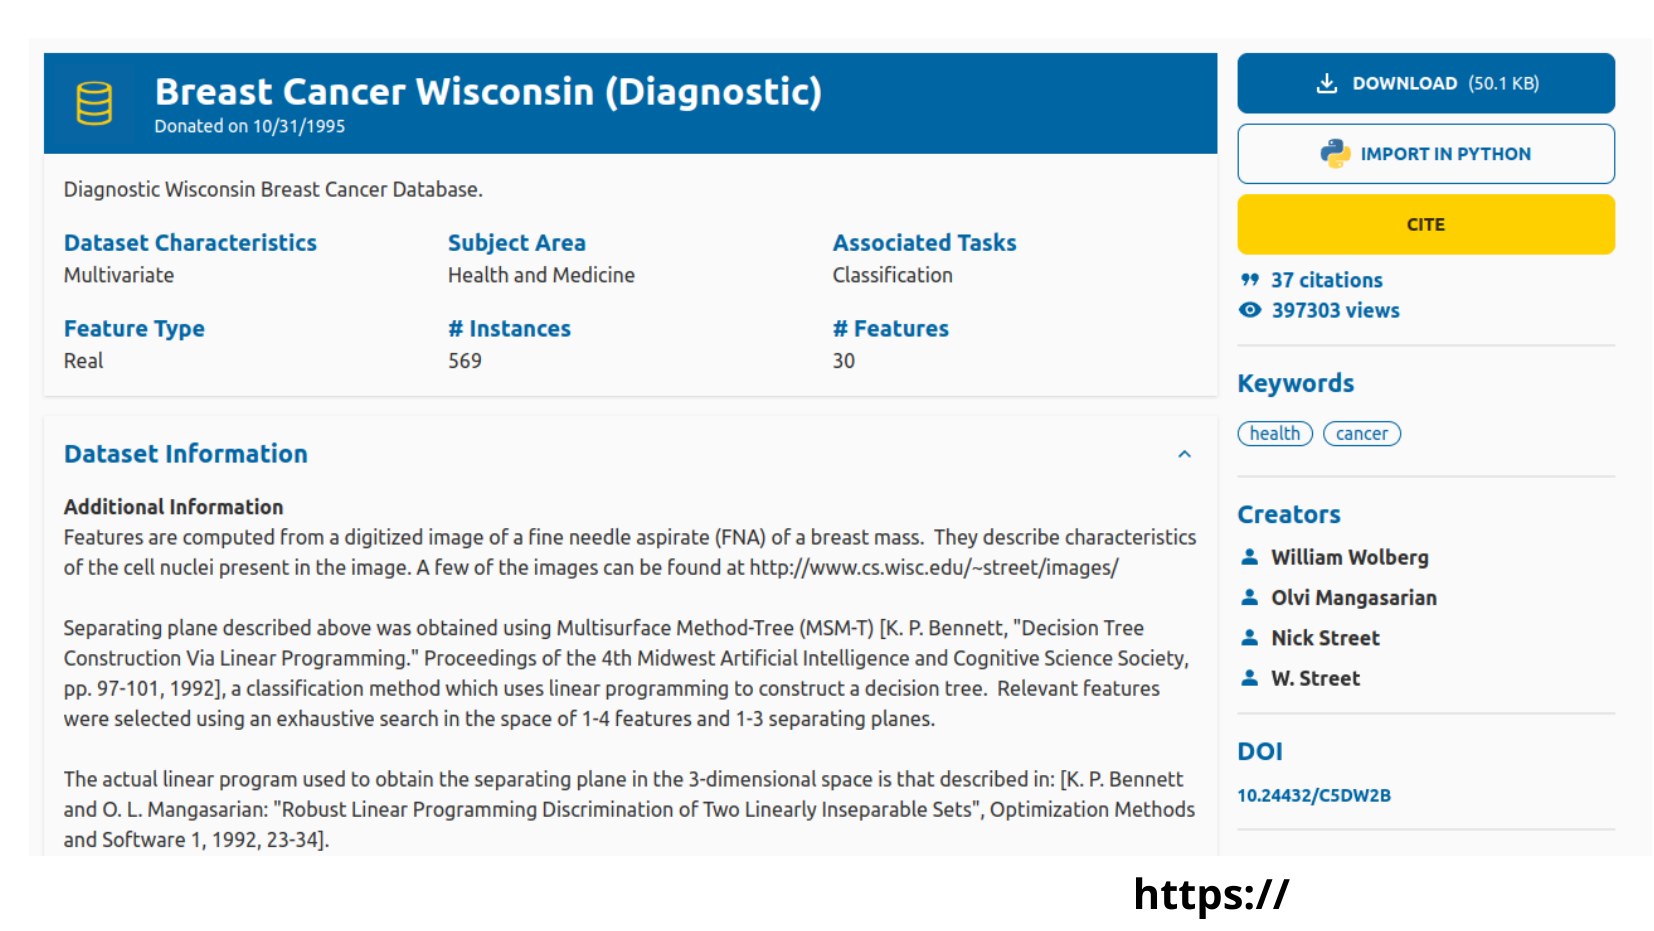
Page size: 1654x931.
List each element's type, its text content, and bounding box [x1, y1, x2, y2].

picture [29, 38, 1652, 856]
text_box https://archive.ics.uci.edu/ [1118, 857, 1654, 930]
